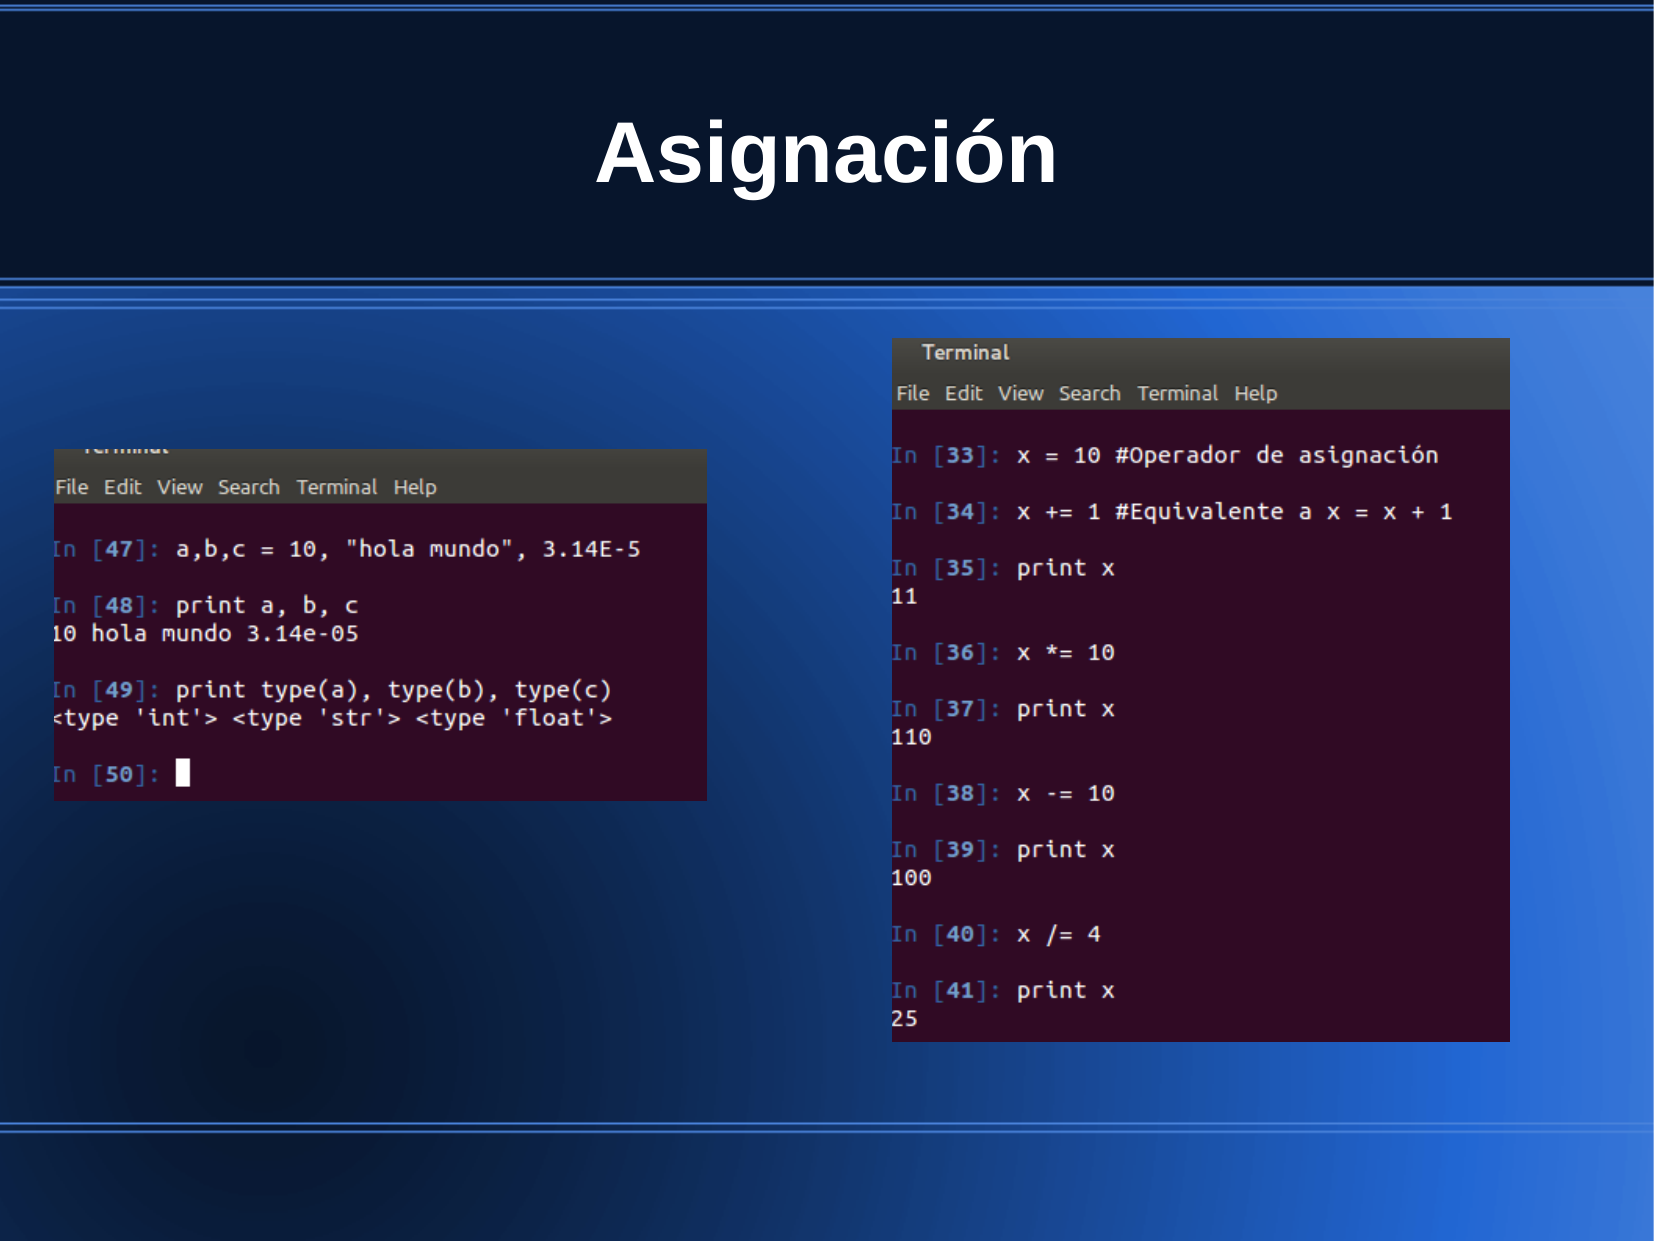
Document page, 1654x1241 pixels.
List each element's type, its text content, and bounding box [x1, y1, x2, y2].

title Asignación [82, 49, 1571, 257]
picture [0, 0, 1654, 1241]
